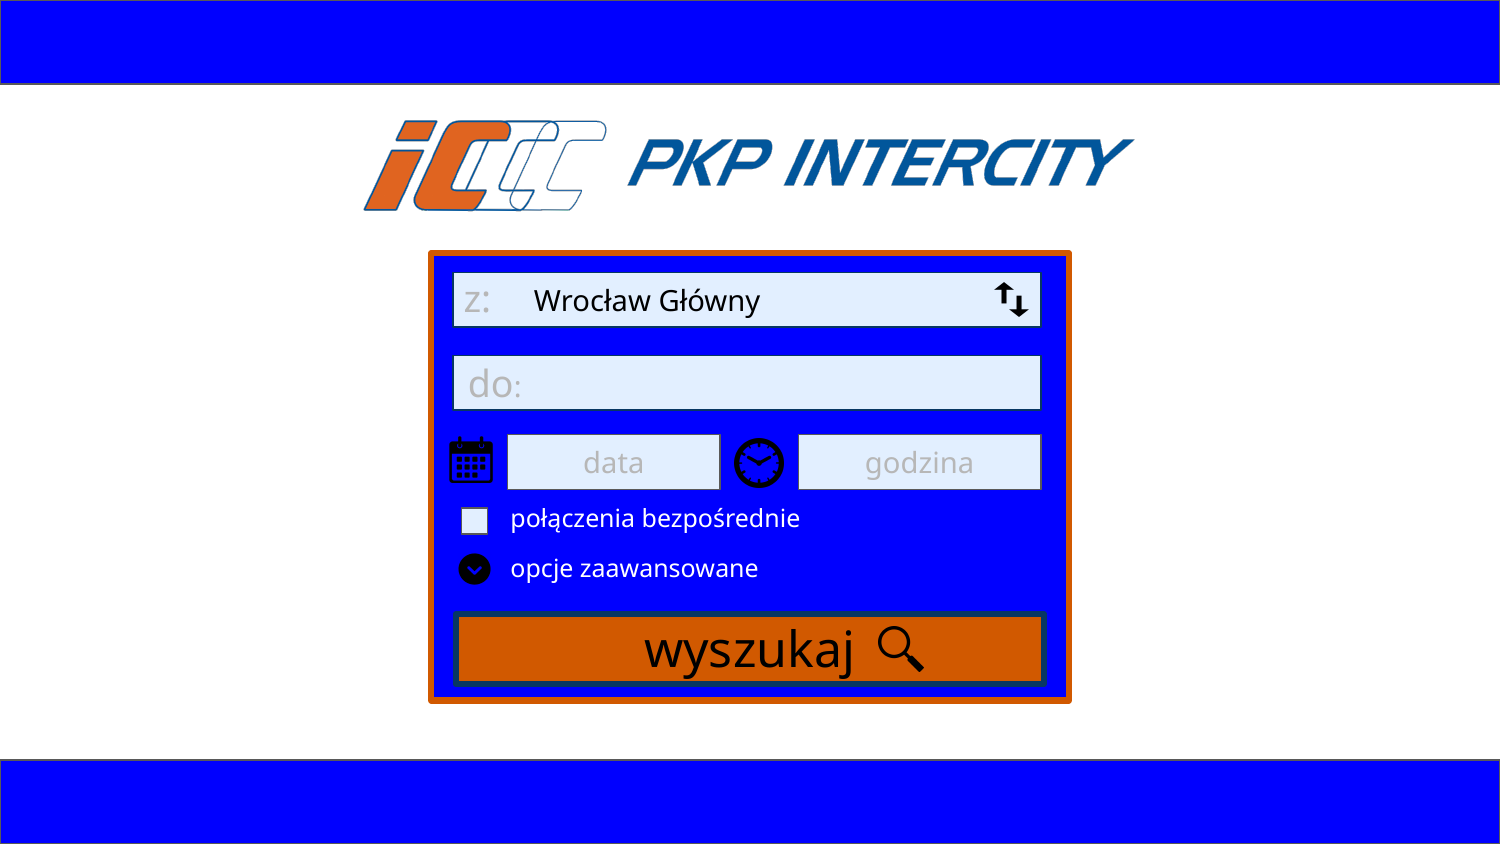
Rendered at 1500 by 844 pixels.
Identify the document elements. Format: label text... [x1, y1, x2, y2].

text_box do: [453, 355, 1041, 410]
text_box połączenia bezpośrednie [495, 502, 958, 549]
picture [878, 626, 924, 672]
text_box [431, 253, 1069, 701]
text_box z: [440, 259, 586, 344]
picture [994, 282, 1029, 318]
picture [336, 99, 1158, 228]
text_box opcje zaawansowane [495, 552, 970, 592]
picture [734, 438, 784, 488]
text_box data [507, 434, 721, 490]
text_box [0, 759, 1500, 844]
picture [446, 434, 496, 490]
text_box wyszukaj [455, 614, 1044, 684]
text_box [0, 0, 1500, 84]
text_box Wrocław Główny [586, 272, 1041, 328]
text_box godzina [798, 434, 1041, 490]
picture [457, 552, 492, 587]
